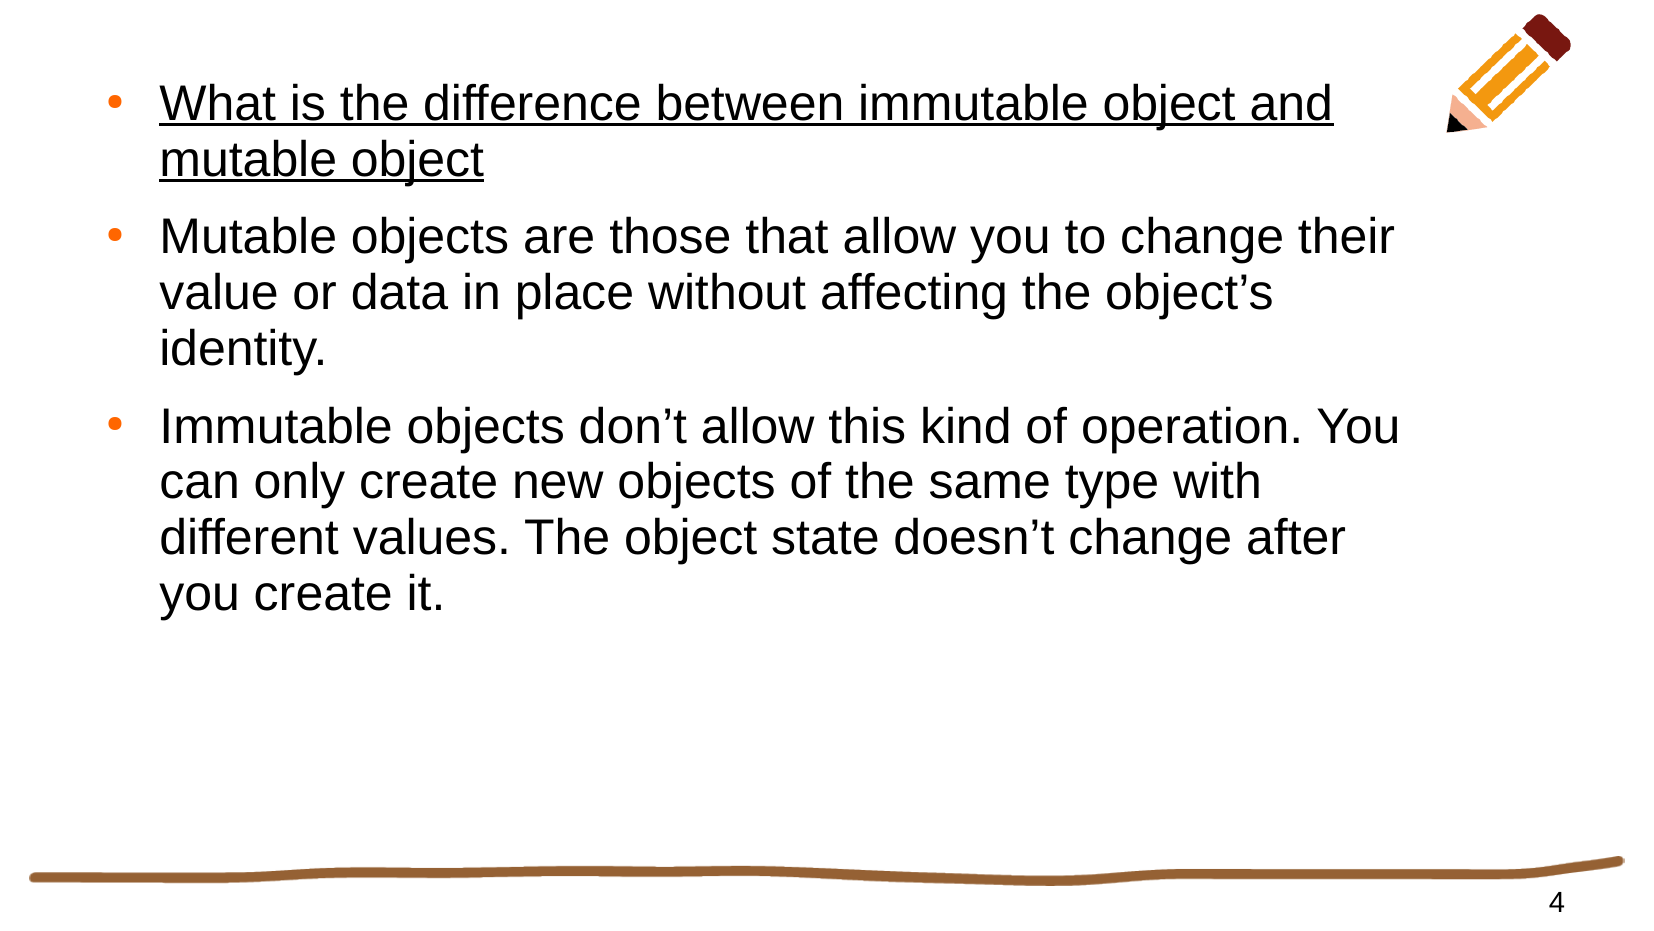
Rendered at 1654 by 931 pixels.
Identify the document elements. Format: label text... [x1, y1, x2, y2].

picture [1446, 14, 1571, 133]
picture [29, 856, 1625, 886]
list What is the difference between immutable object and mutable object Mutable objects are those that allow you to change their value or data in place without affecting the object’s identity. Immutable objects don’t allow this kind of operation. You can only create new objects of the same type with different values. The object state doesn’t change after you create it. [88, 75, 1426, 857]
